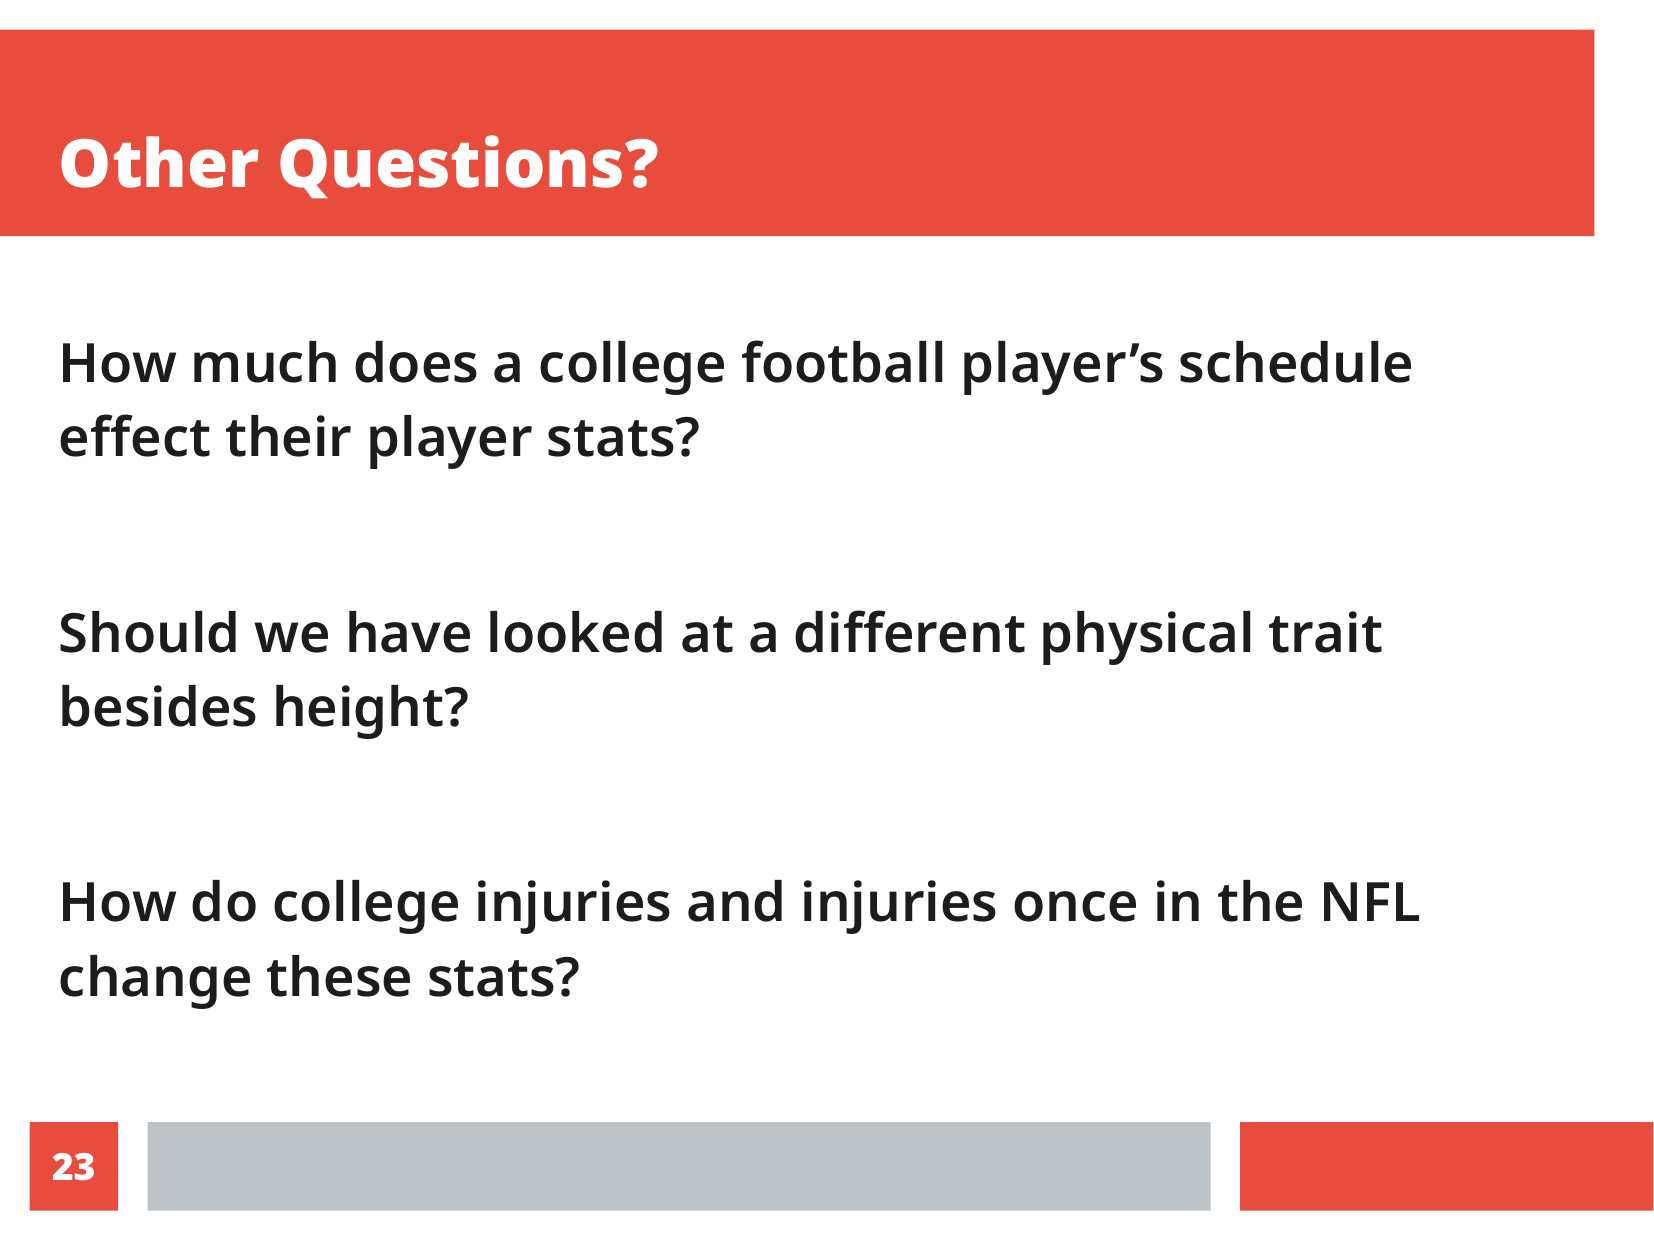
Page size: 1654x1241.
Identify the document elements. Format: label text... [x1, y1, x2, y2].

title Other Questions? [59, 59, 1595, 207]
list How much does a college football player’s schedule effect their player stats? Should we have looked at a different physical trait besides height? How do college injuries and injuries once in the NFL change these stats? [59, 324, 1565, 1093]
